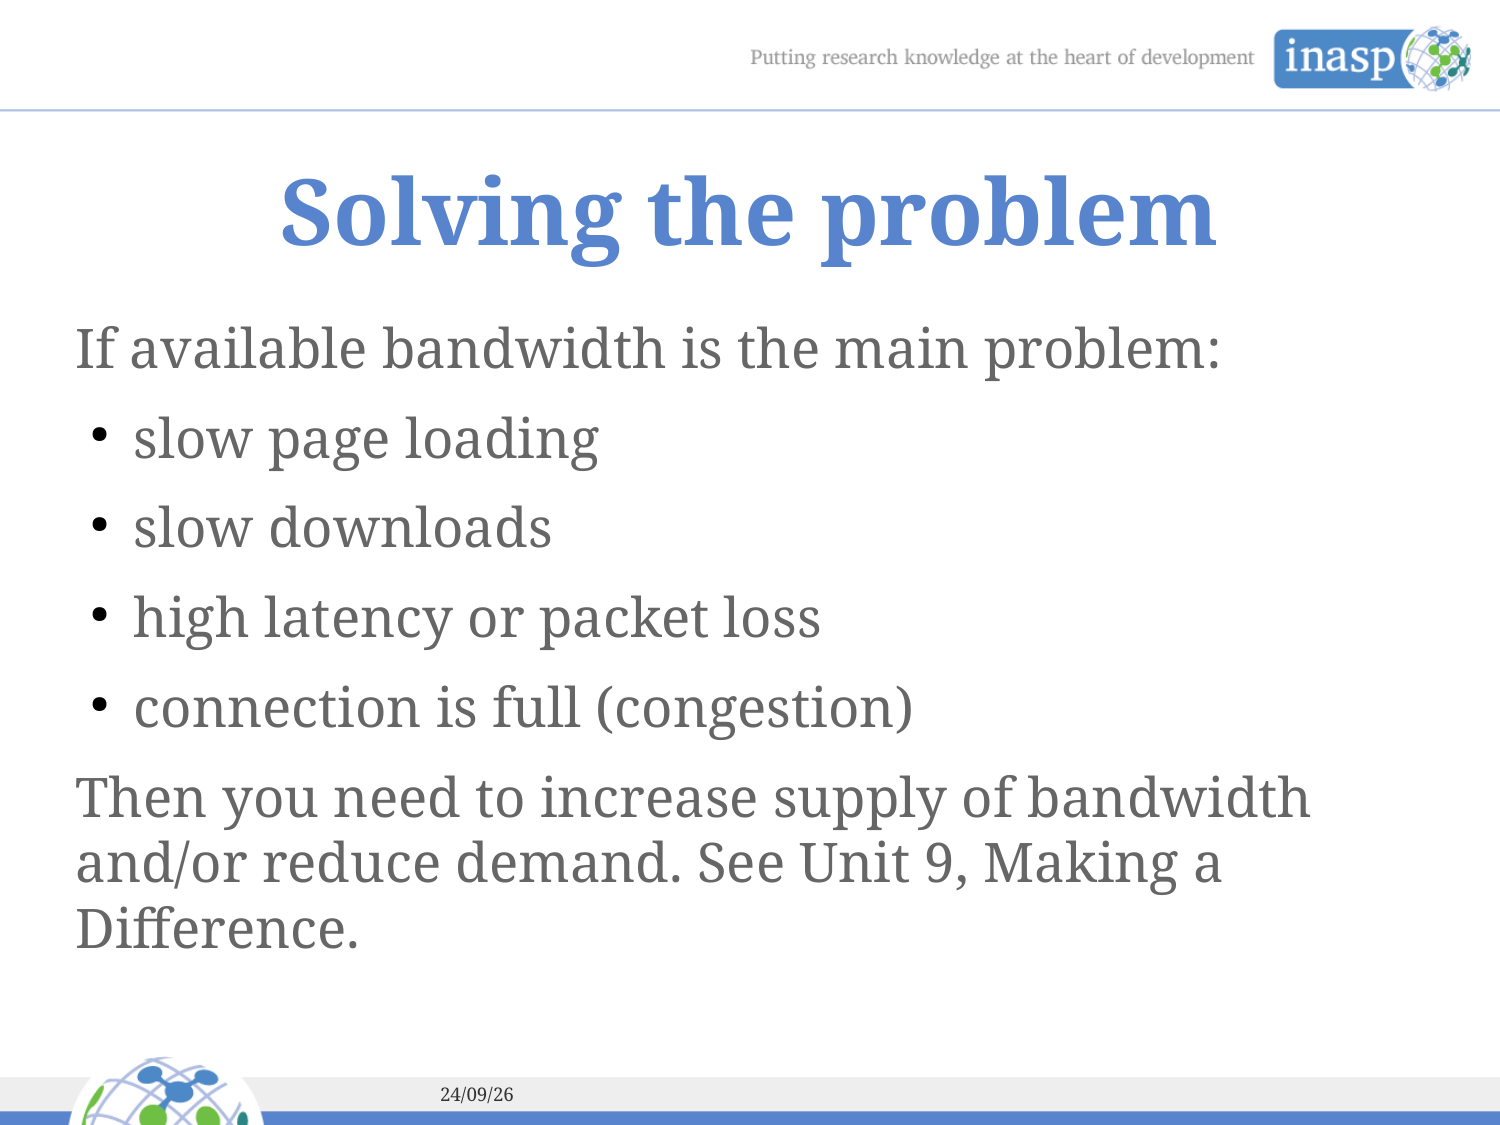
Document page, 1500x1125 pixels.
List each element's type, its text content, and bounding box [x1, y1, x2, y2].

title Solving the problem [75, 129, 1426, 313]
picture [0, 0, 1500, 1125]
list If available bandwidth is the main problem: slow page loading slow downloads high latency or packet loss connection is full (congestion) Then you need to increase supply of bandwidth and/or reduce demand. See Unit 9, Making a Difference. [75, 313, 1426, 967]
